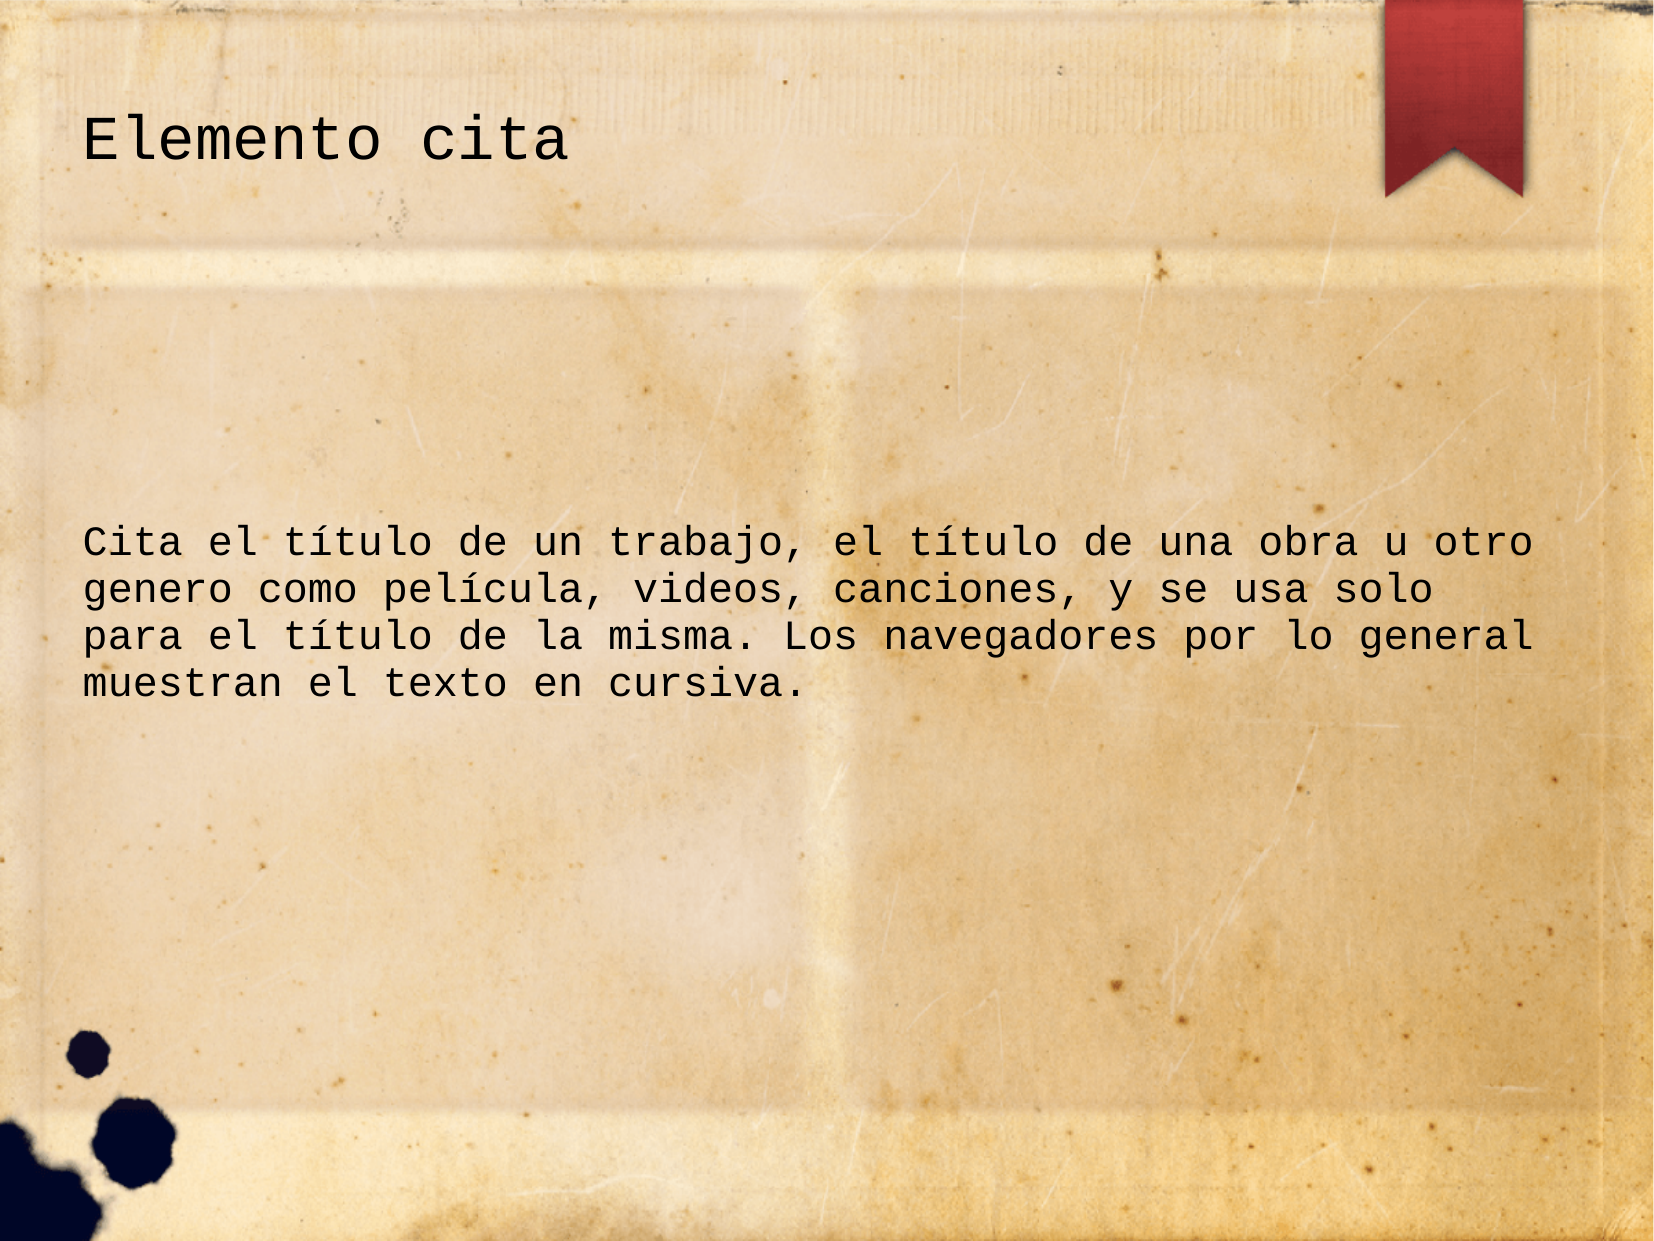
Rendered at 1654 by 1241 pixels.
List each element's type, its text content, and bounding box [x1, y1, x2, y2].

title Elemento cita [82, 49, 1347, 237]
list Cita el título de un trabajo, el título de una obra u otro genero como película, videos, canciones, y se usa solo para el título de la misma. Los navegadores por lo general muestran el texto en cursiva. [82, 290, 1538, 1010]
picture [0, 0, 1654, 1241]
